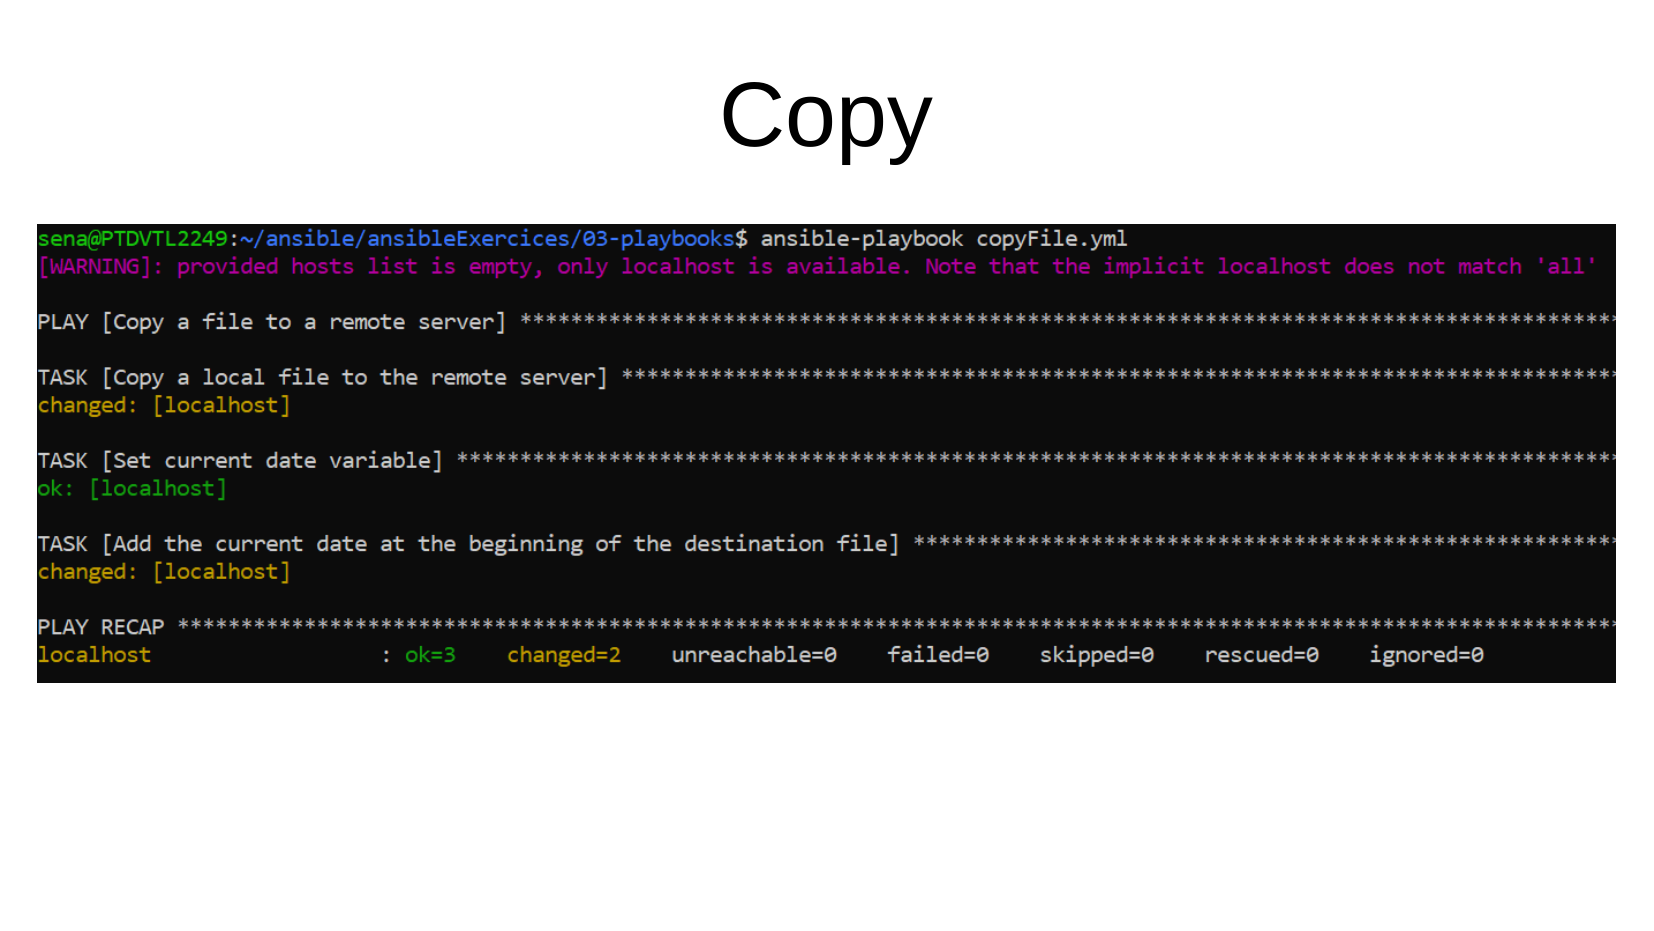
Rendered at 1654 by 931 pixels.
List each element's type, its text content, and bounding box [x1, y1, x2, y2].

picture [37, 224, 1616, 683]
title Copy [82, 37, 1571, 193]
